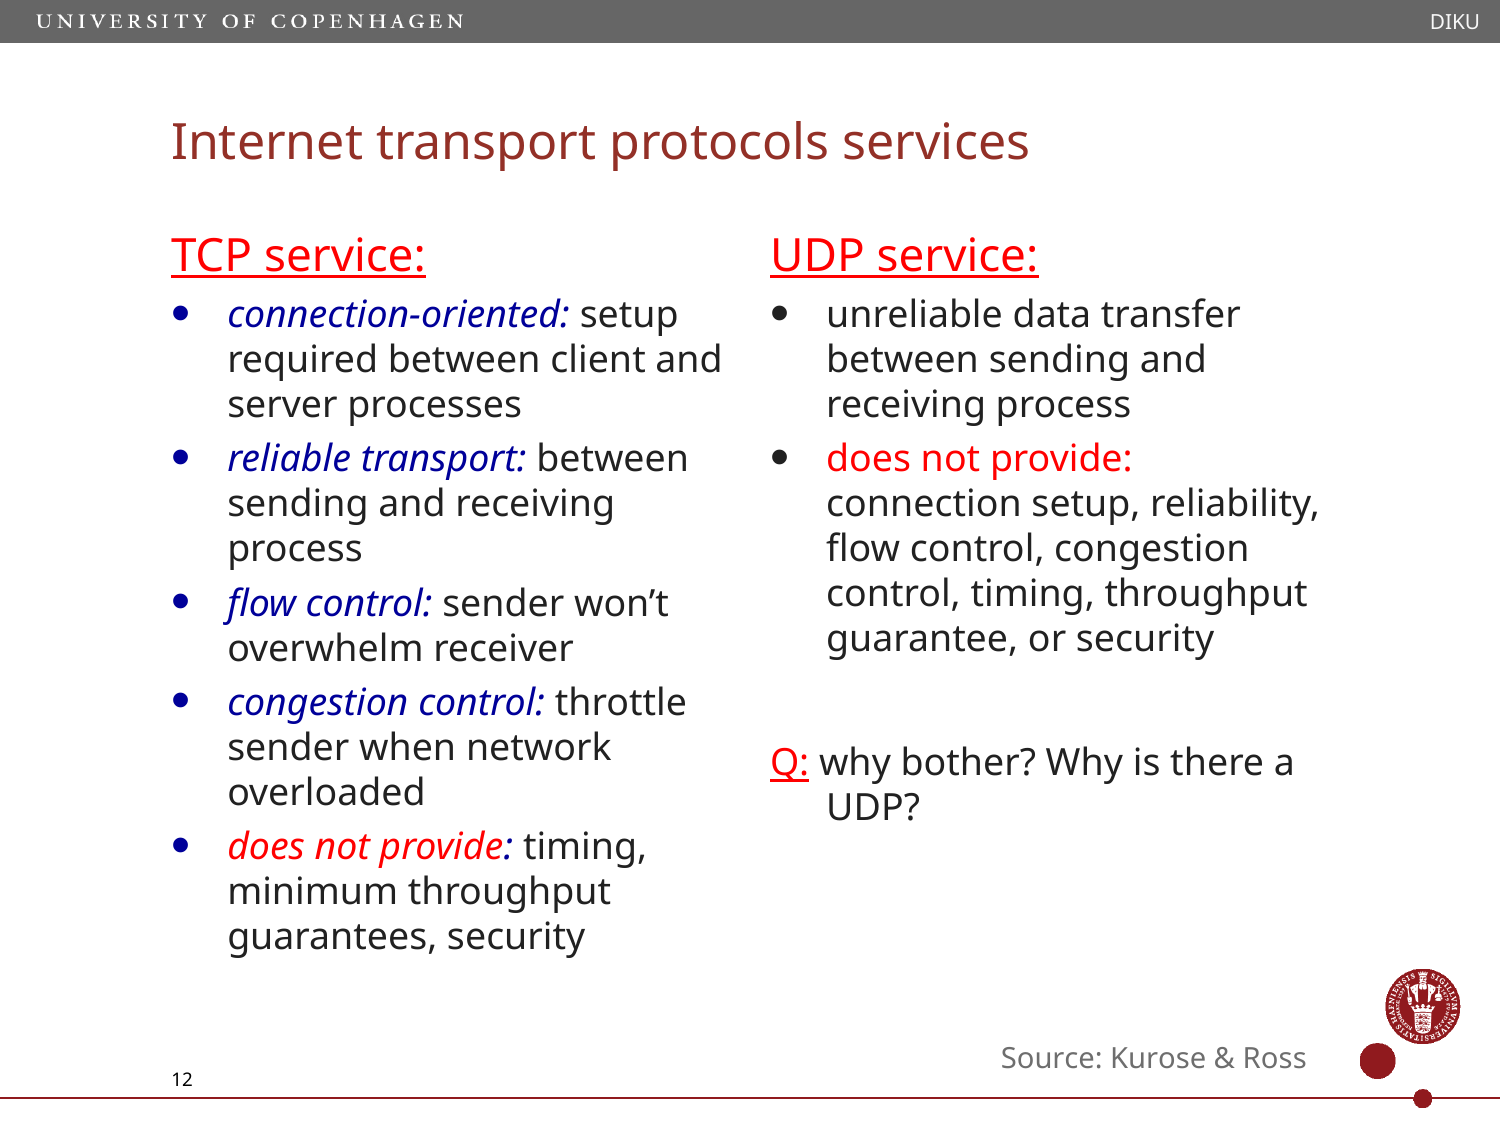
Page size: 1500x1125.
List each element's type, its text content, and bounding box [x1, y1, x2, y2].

list UDP service: unreliable data transfer between sending and receiving process does not provide: connection setup, reliability, flow control, congestion control, timing, throughput guarantee, or security Q: why bother? Why is there a UDP? [770, 225, 1329, 961]
title Internet transport protocols services [171, 75, 1329, 171]
text_box <number> [171, 1067, 522, 1092]
text_box Source: Kurose & Ross [986, 1031, 1376, 1083]
list TCP service: connection-oriented: setup required between client and server processes reliable transport: between sending and receiving process flow control: sender won’t overwhelm receiver congestion control: throttle sender when network overloaded does not provide: timing, minimum throughput guarantees, security [171, 225, 739, 961]
picture [0, 910, 1500, 1122]
text_box DIKU [469, 0, 1495, 43]
